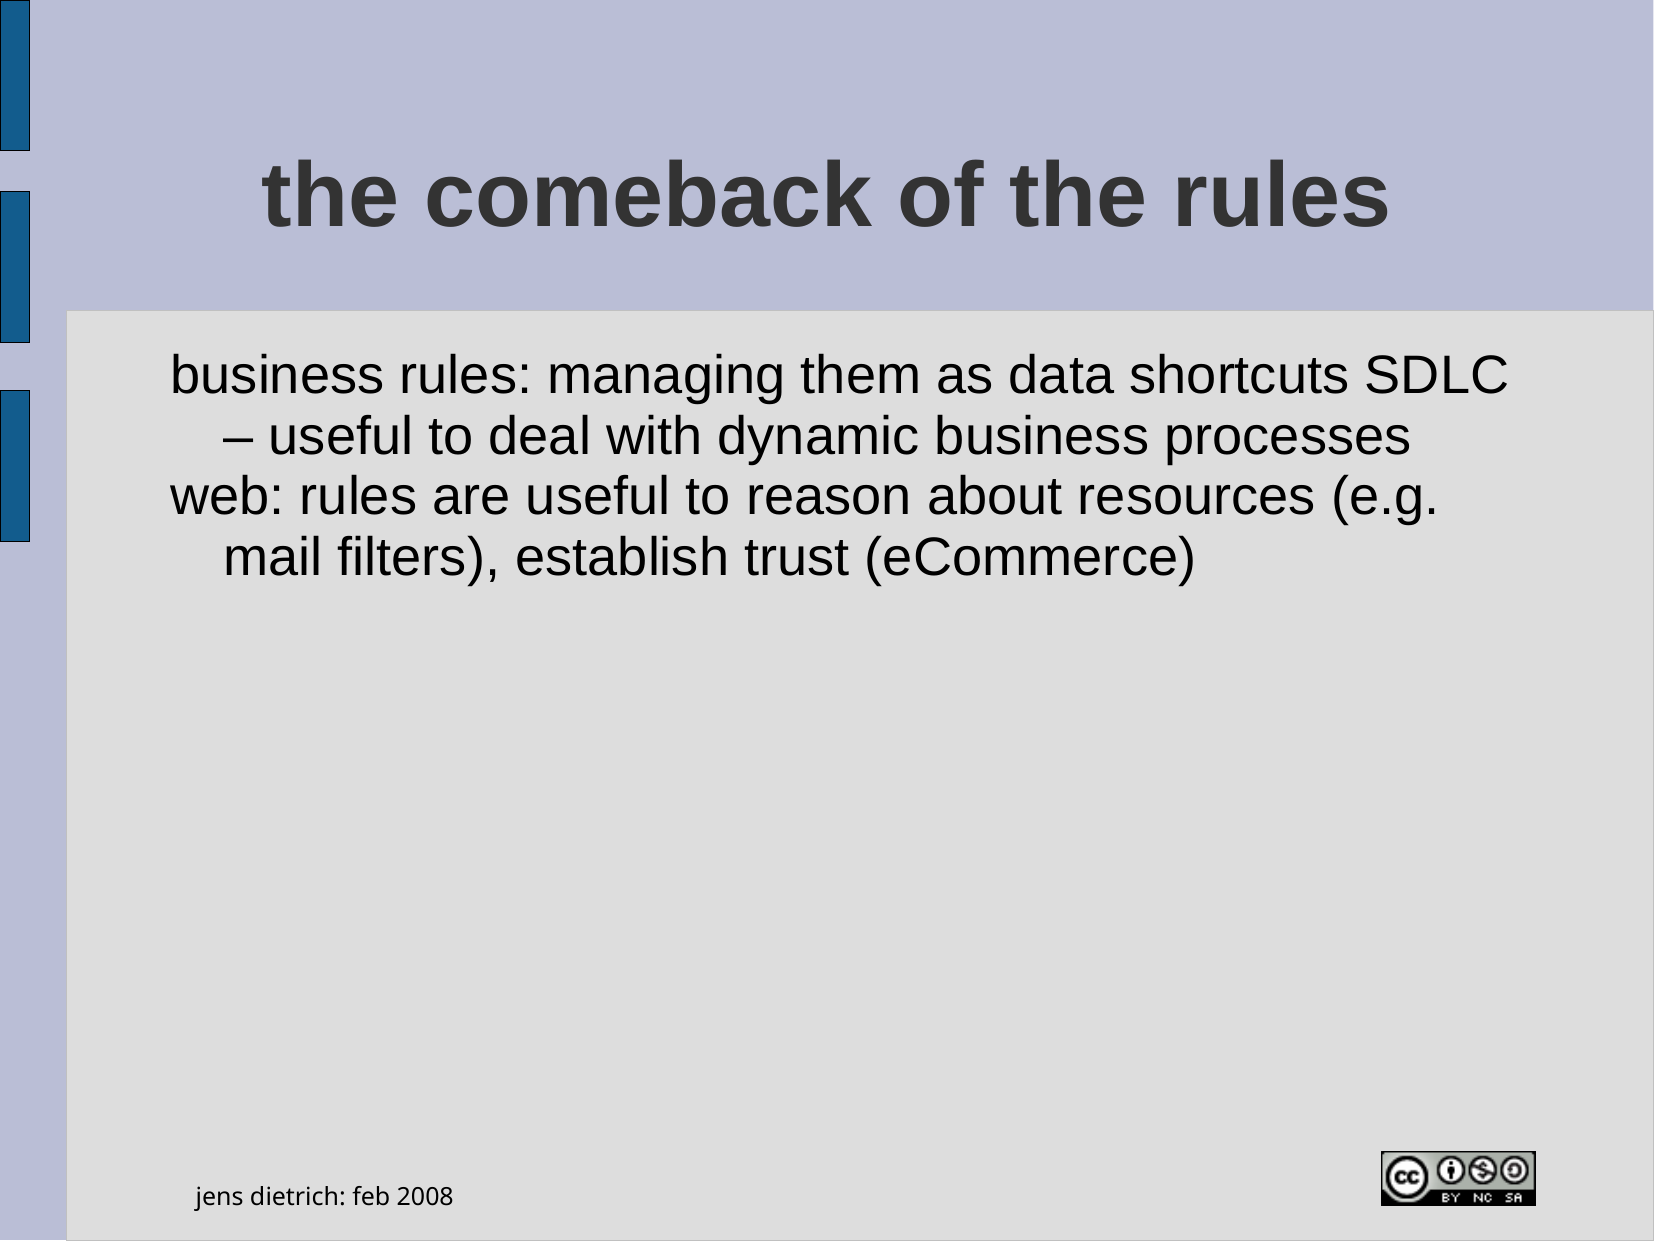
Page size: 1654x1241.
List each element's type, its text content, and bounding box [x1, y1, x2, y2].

picture [1381, 1151, 1536, 1206]
title the comeback of the rules [121, 91, 1534, 299]
list business rules: managing them as data shortcuts SDLC – useful to deal with dynamic business processes web: rules are useful to reason about resources (e.g. mail filters), establish trust (eCommerce) [152, 344, 1534, 1127]
